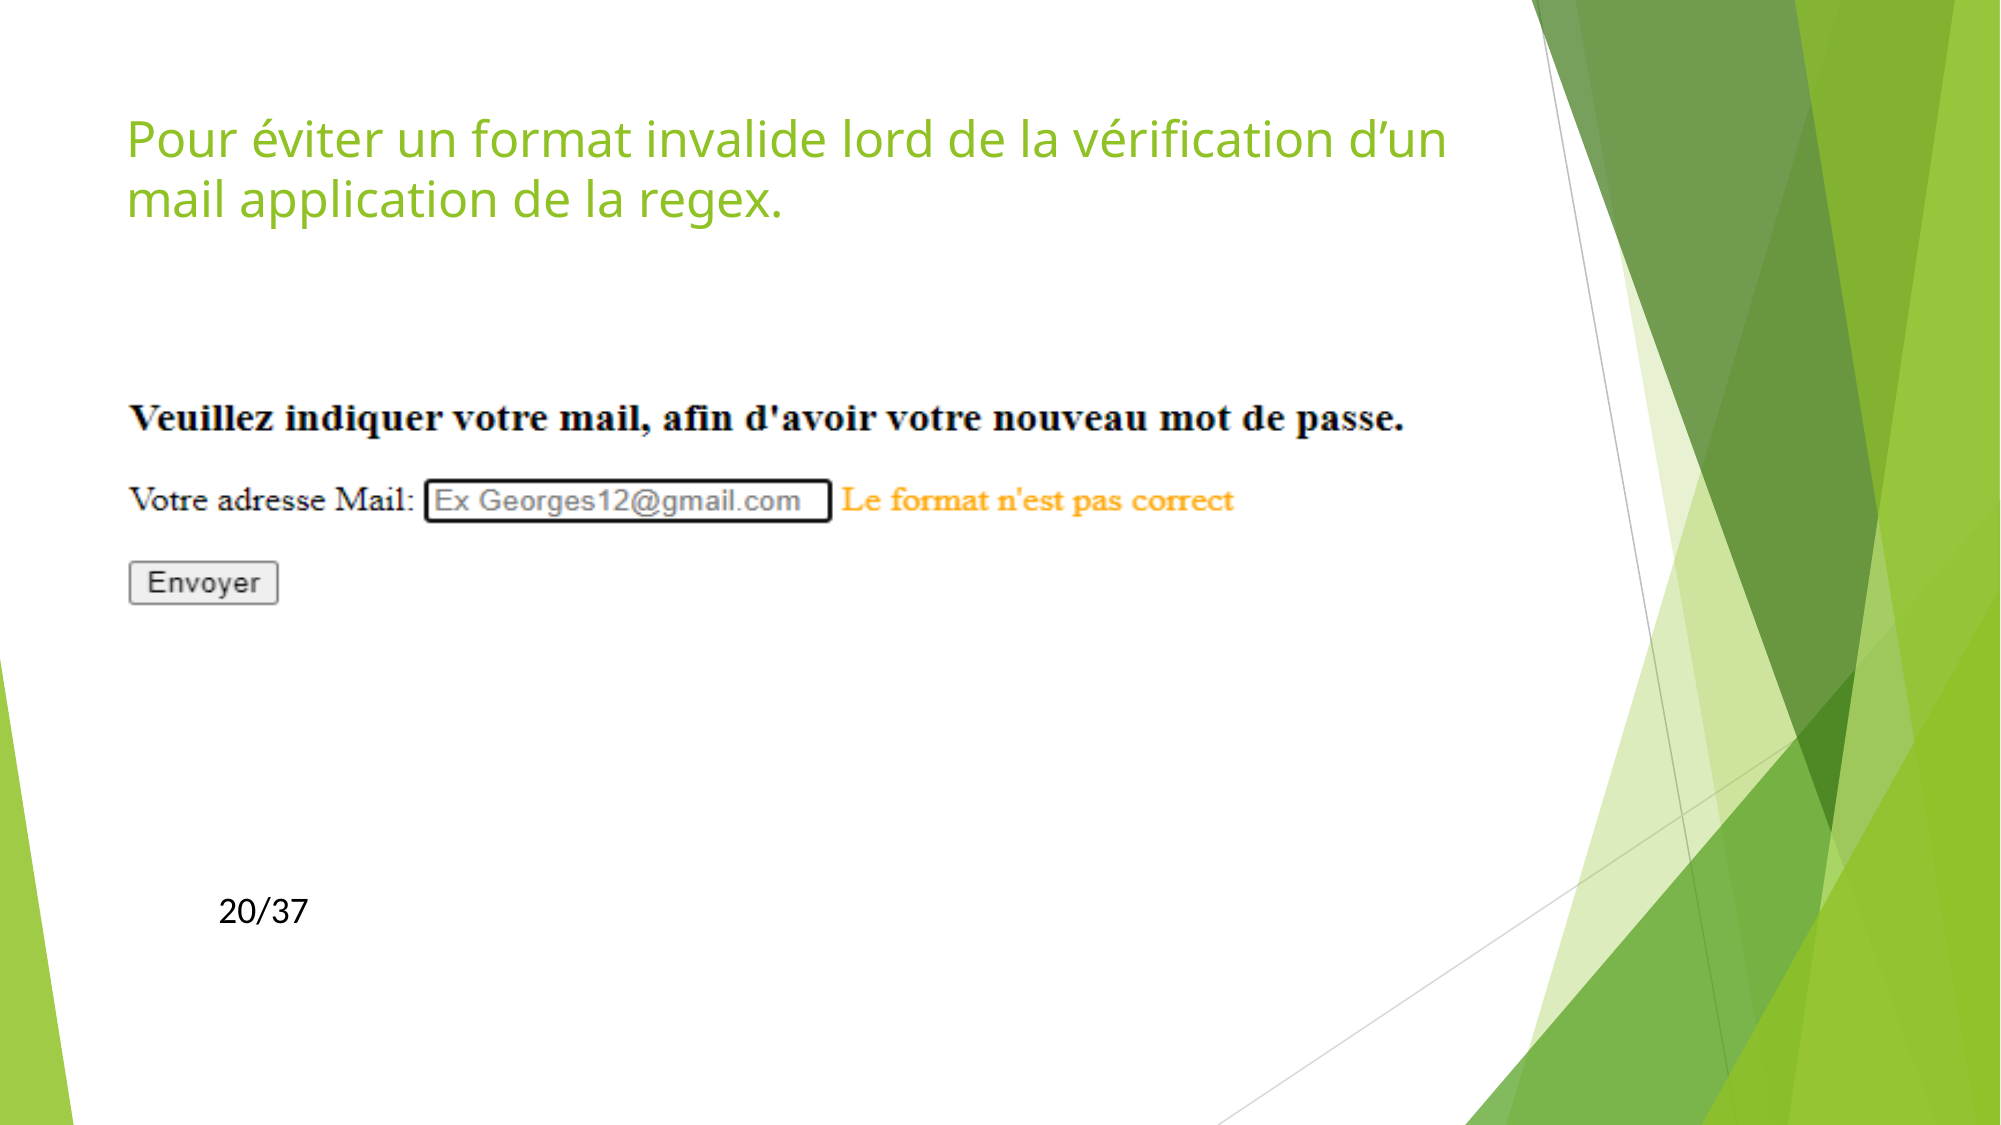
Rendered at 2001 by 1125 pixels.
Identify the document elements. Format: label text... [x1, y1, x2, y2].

text_box 20/37 [203, 878, 335, 939]
title Pour éviter un format invalide lord de la vérification d’un mail application de la regex. [111, 99, 1522, 261]
picture [111, 370, 1435, 616]
